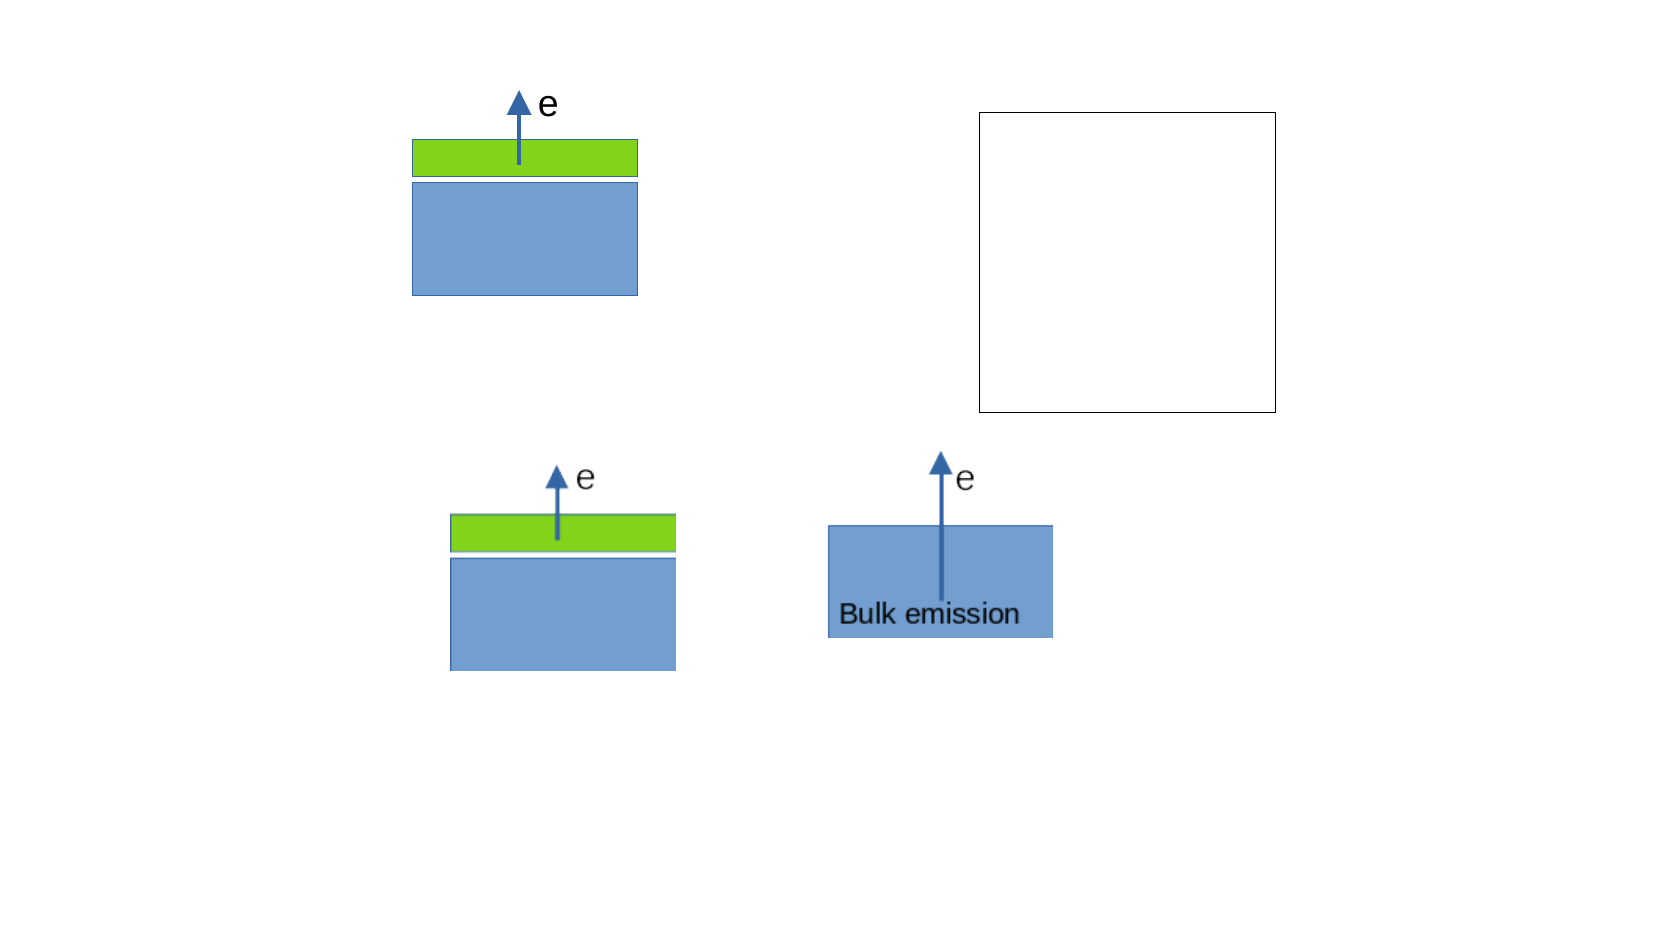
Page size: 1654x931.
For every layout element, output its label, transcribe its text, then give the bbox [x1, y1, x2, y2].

picture [450, 449, 676, 671]
text_box [412, 182, 638, 296]
picture [825, 450, 1054, 638]
text_box [412, 139, 638, 177]
text_box e [523, 75, 636, 132]
